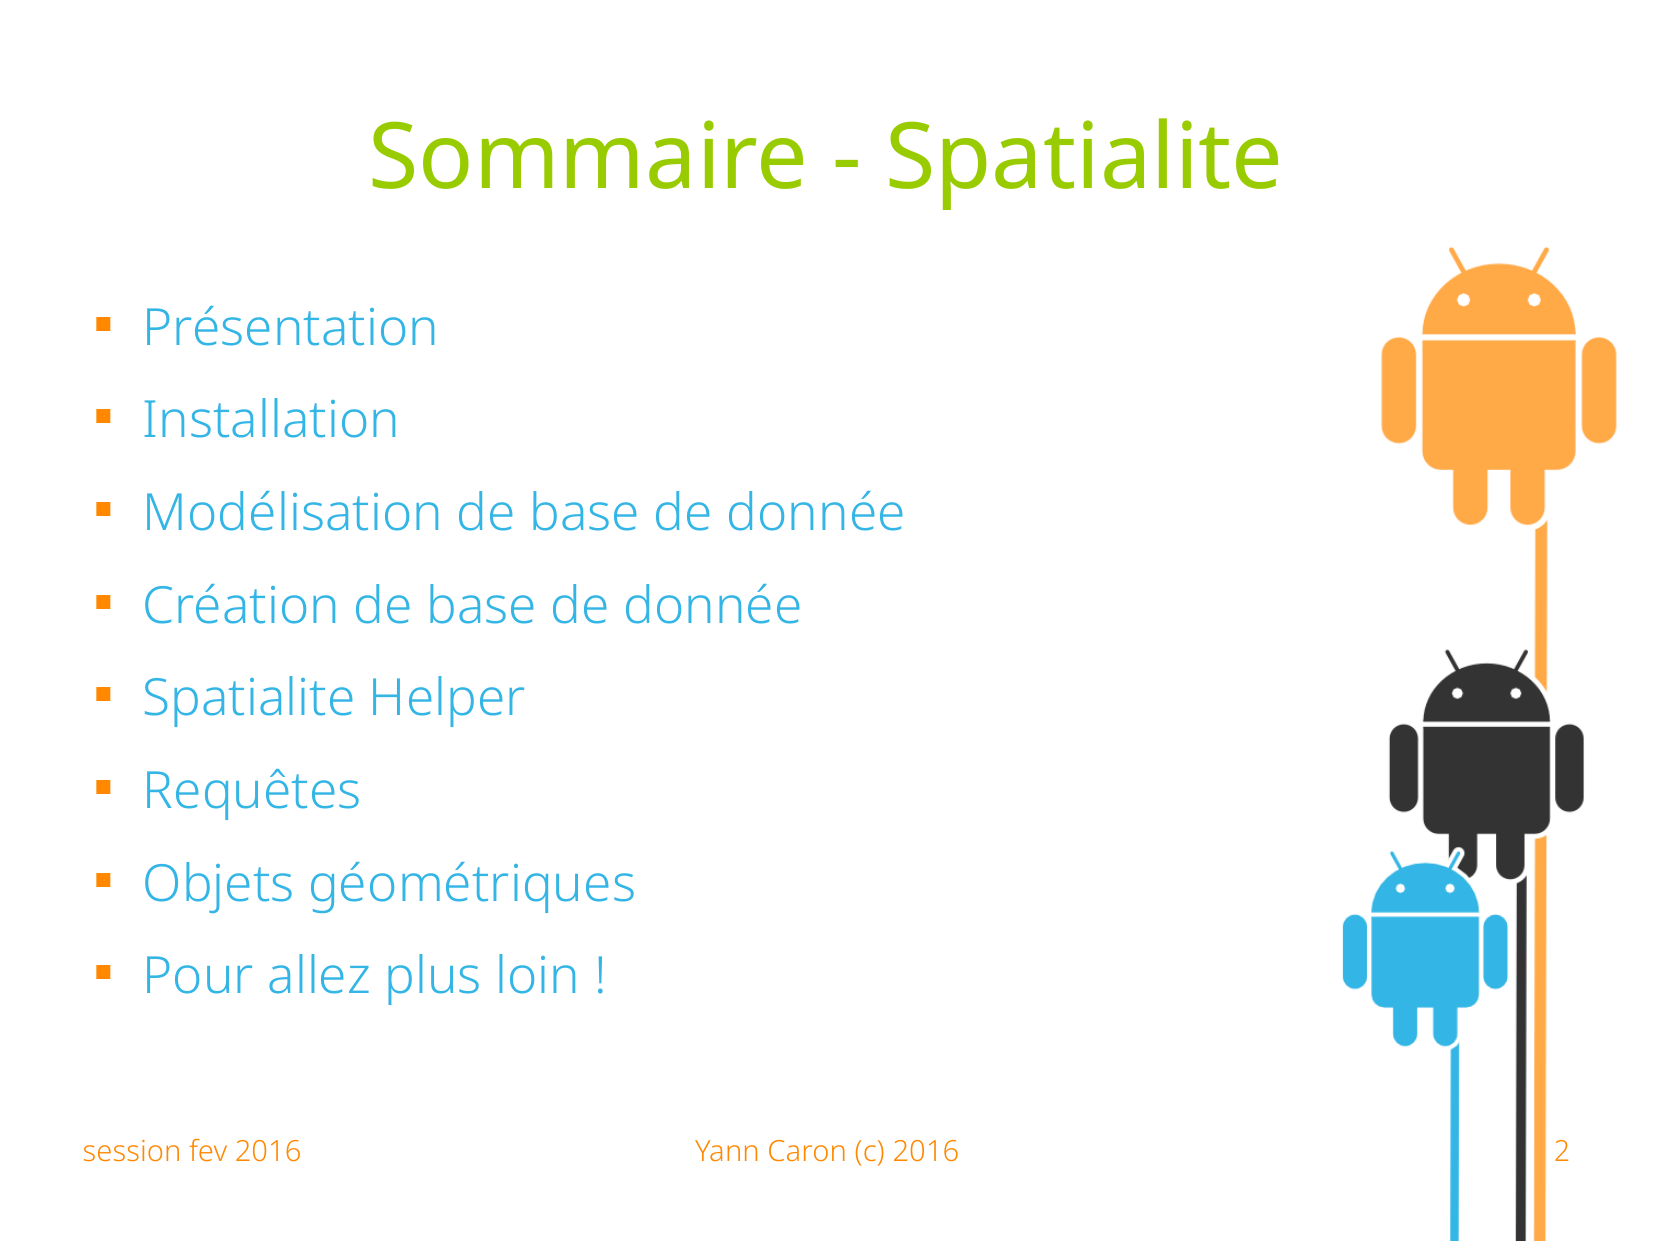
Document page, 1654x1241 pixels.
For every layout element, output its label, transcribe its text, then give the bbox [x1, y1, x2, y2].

list Présentation Installation Modélisation de base de donnée Création de base de donnée Spatialite Helper Requêtes Objets géométriques Pour allez plus loin ! [82, 290, 1571, 1010]
title Sommaire - Spatialite [82, 49, 1571, 257]
picture [19, 14, 1634, 1241]
